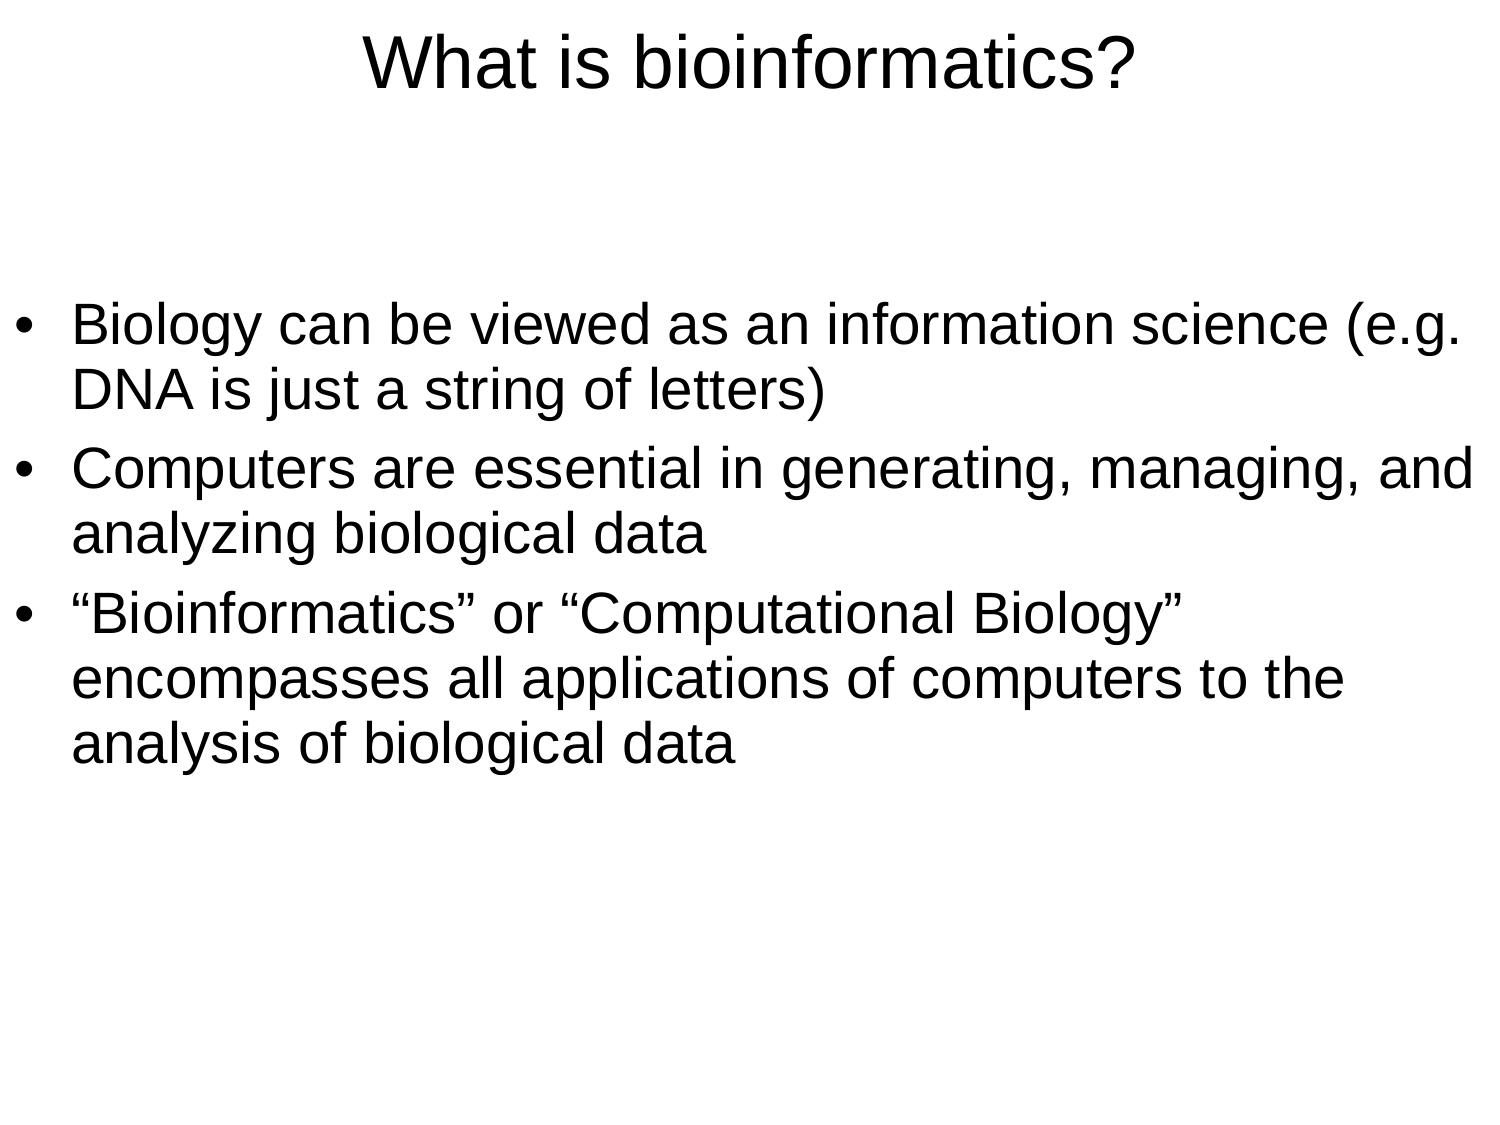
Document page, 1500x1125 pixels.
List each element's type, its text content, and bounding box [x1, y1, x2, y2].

title What is bioinformatics? [0, 12, 1500, 113]
list Biology can be viewed as an information science (e.g. DNA is just a string of letters) Computers are essential in generating, managing, and analyzing biological data “Bioinformatics” or “Computational Biology” encompasses all applications of computers to the analysis of biological data [0, 124, 1500, 1125]
